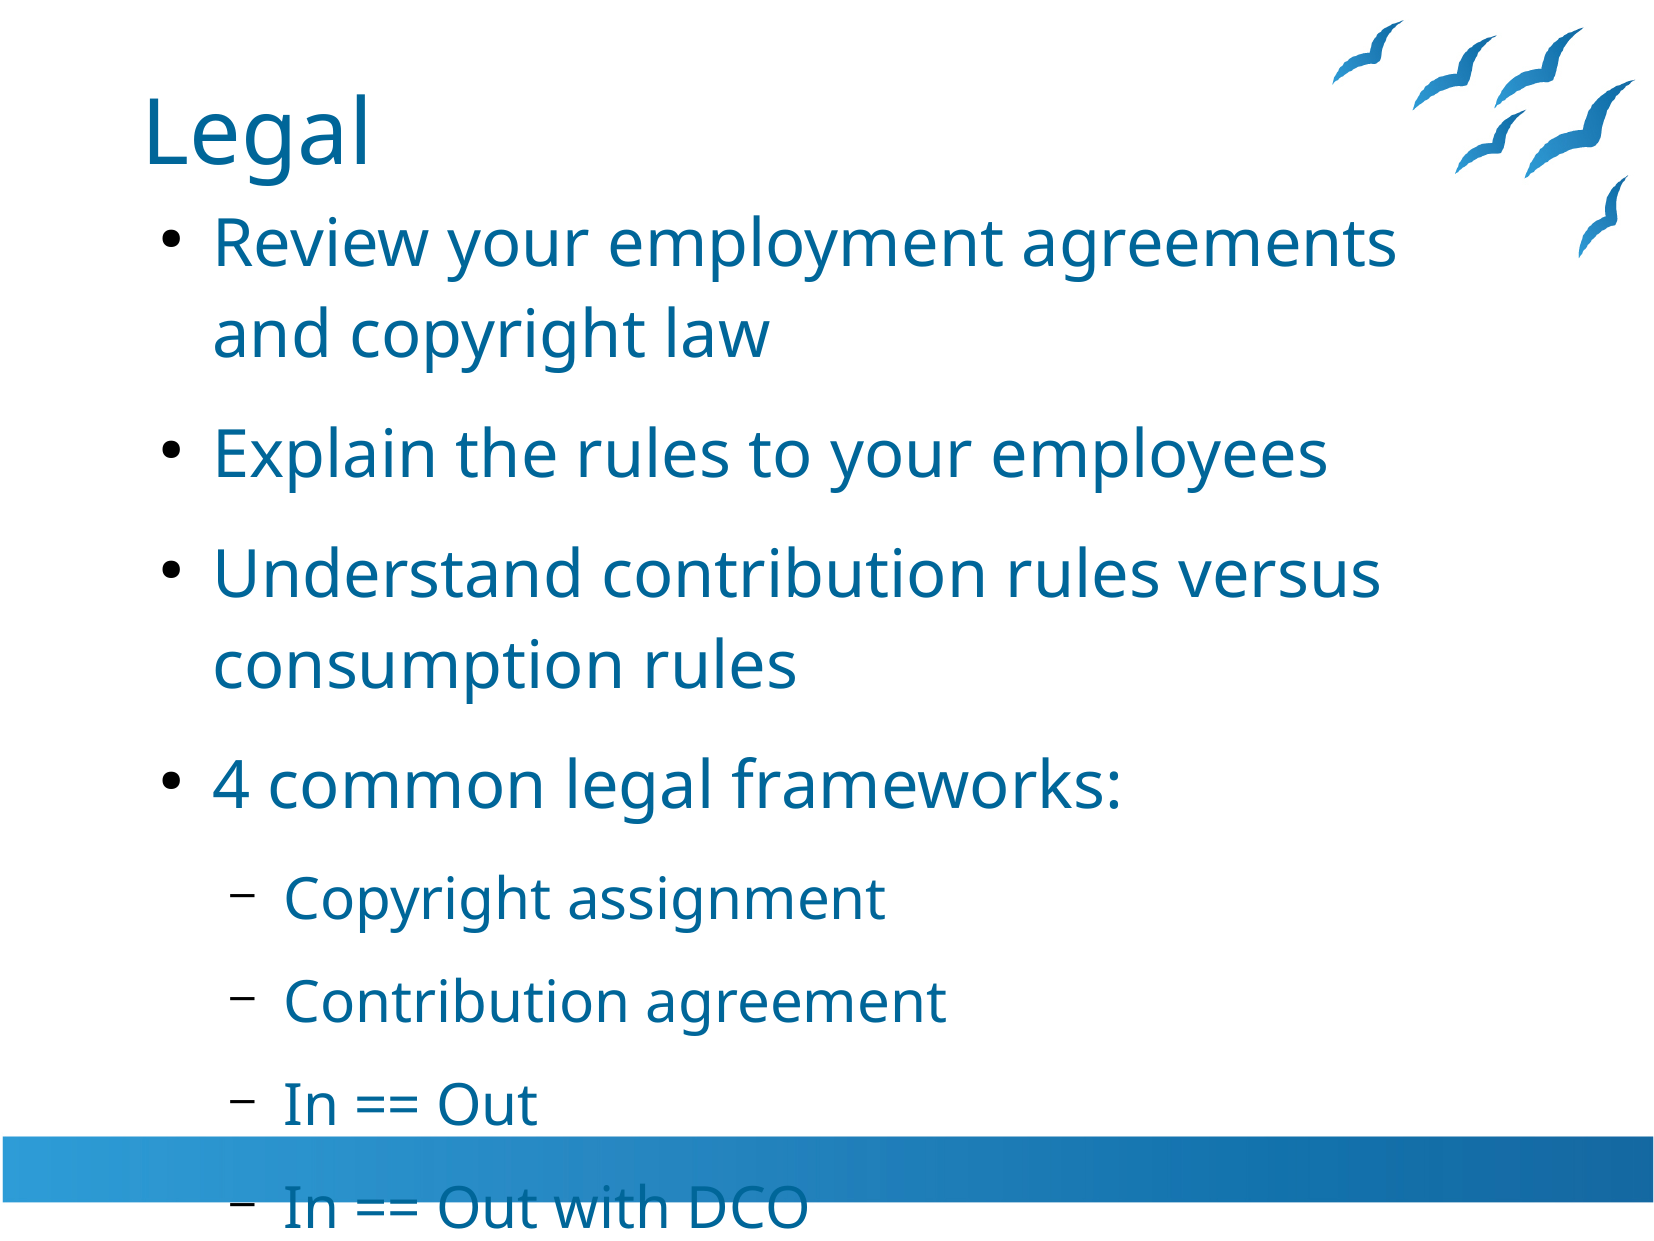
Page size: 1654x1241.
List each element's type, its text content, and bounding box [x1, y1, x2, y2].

picture [0, 0, 1654, 1241]
list Review your employment agreements and copyright law Explain the rules to your employees Understand contribution rules versus consumption rules 4 common legal frameworks: Copyright assignment Contribution agreement In == Out In == Out with DCO [141, 195, 1501, 1122]
title Legal [141, 75, 1501, 184]
